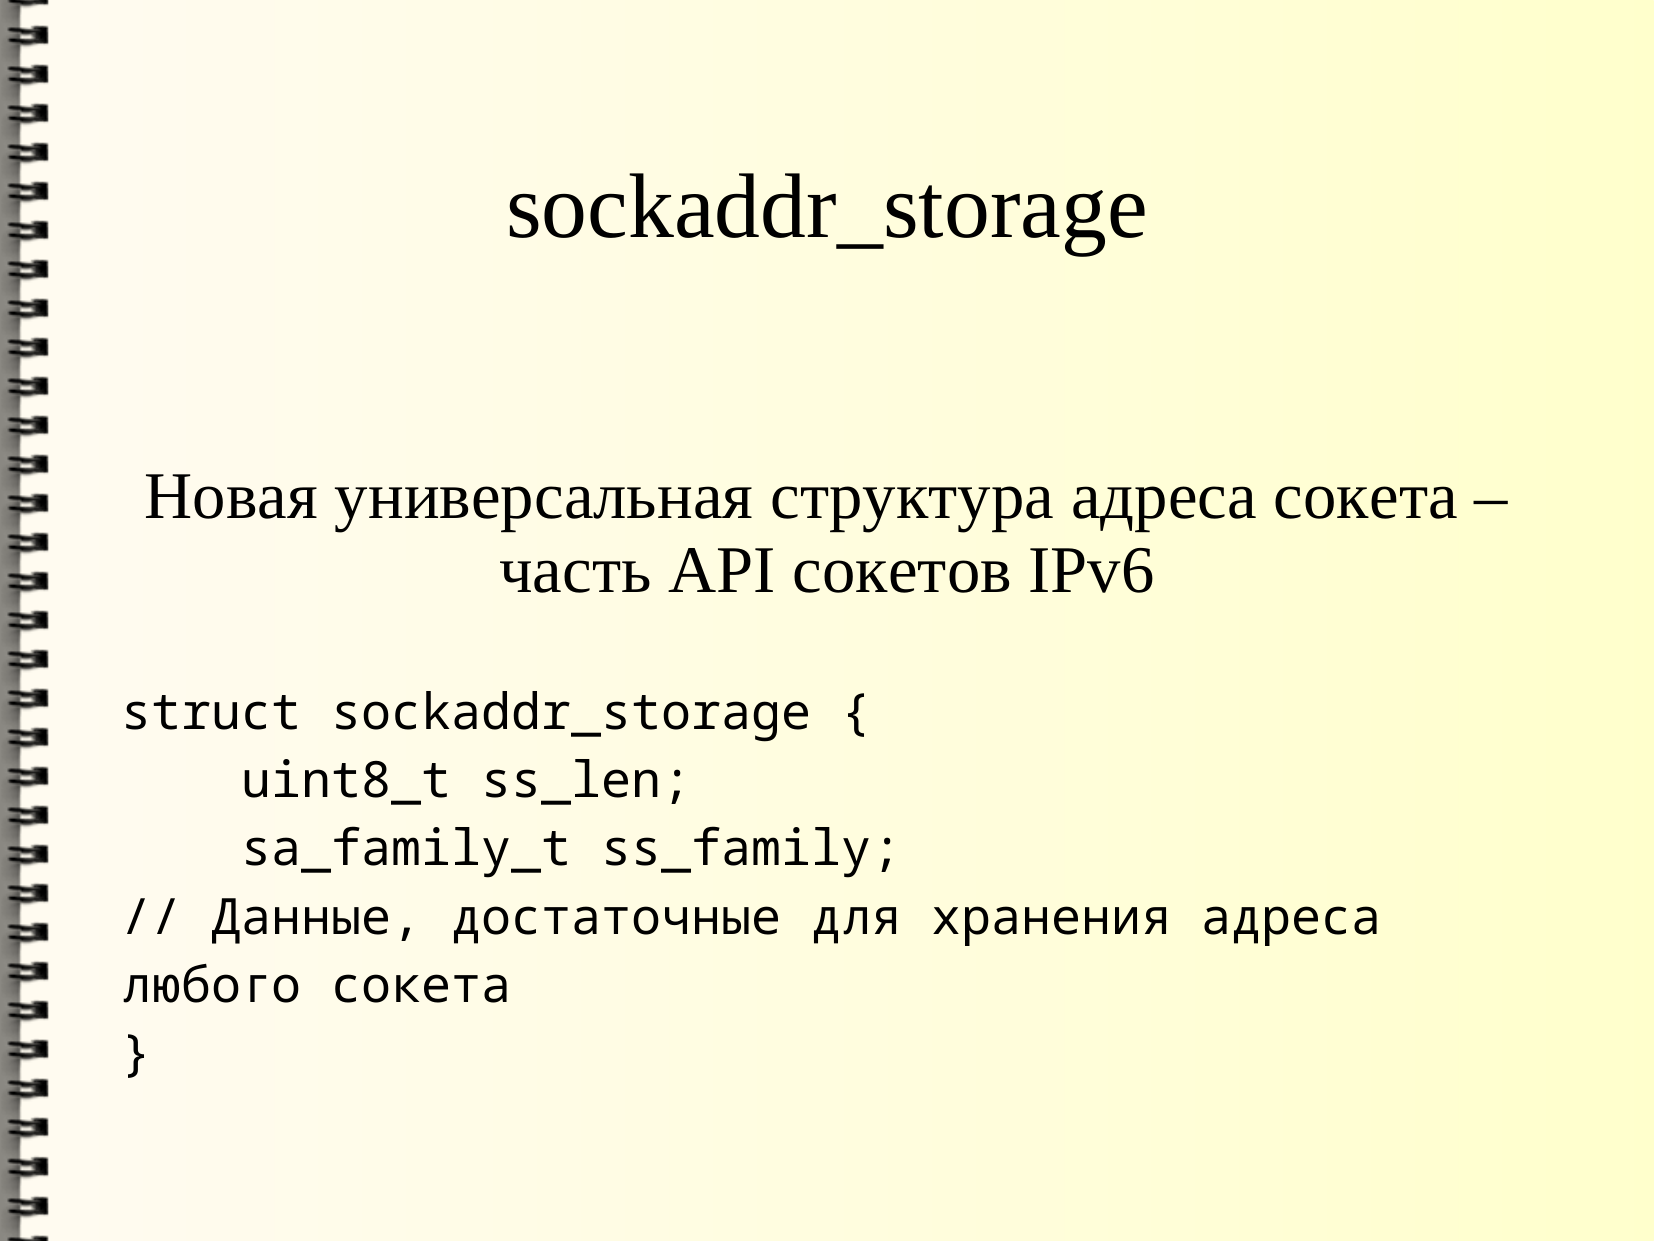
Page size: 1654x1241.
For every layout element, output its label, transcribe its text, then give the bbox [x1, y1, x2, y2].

title sockaddr_storage [121, 102, 1534, 311]
subtitle Новая универсальная структура адреса сокета – часть API сокетов IPv6 struct sockaddr_storage { uint8_t ss_len; sa_family_t ss_family; // Данные, достаточные для хранения адреса любого сокета } [121, 344, 1534, 1200]
picture [0, 0, 1654, 1241]
